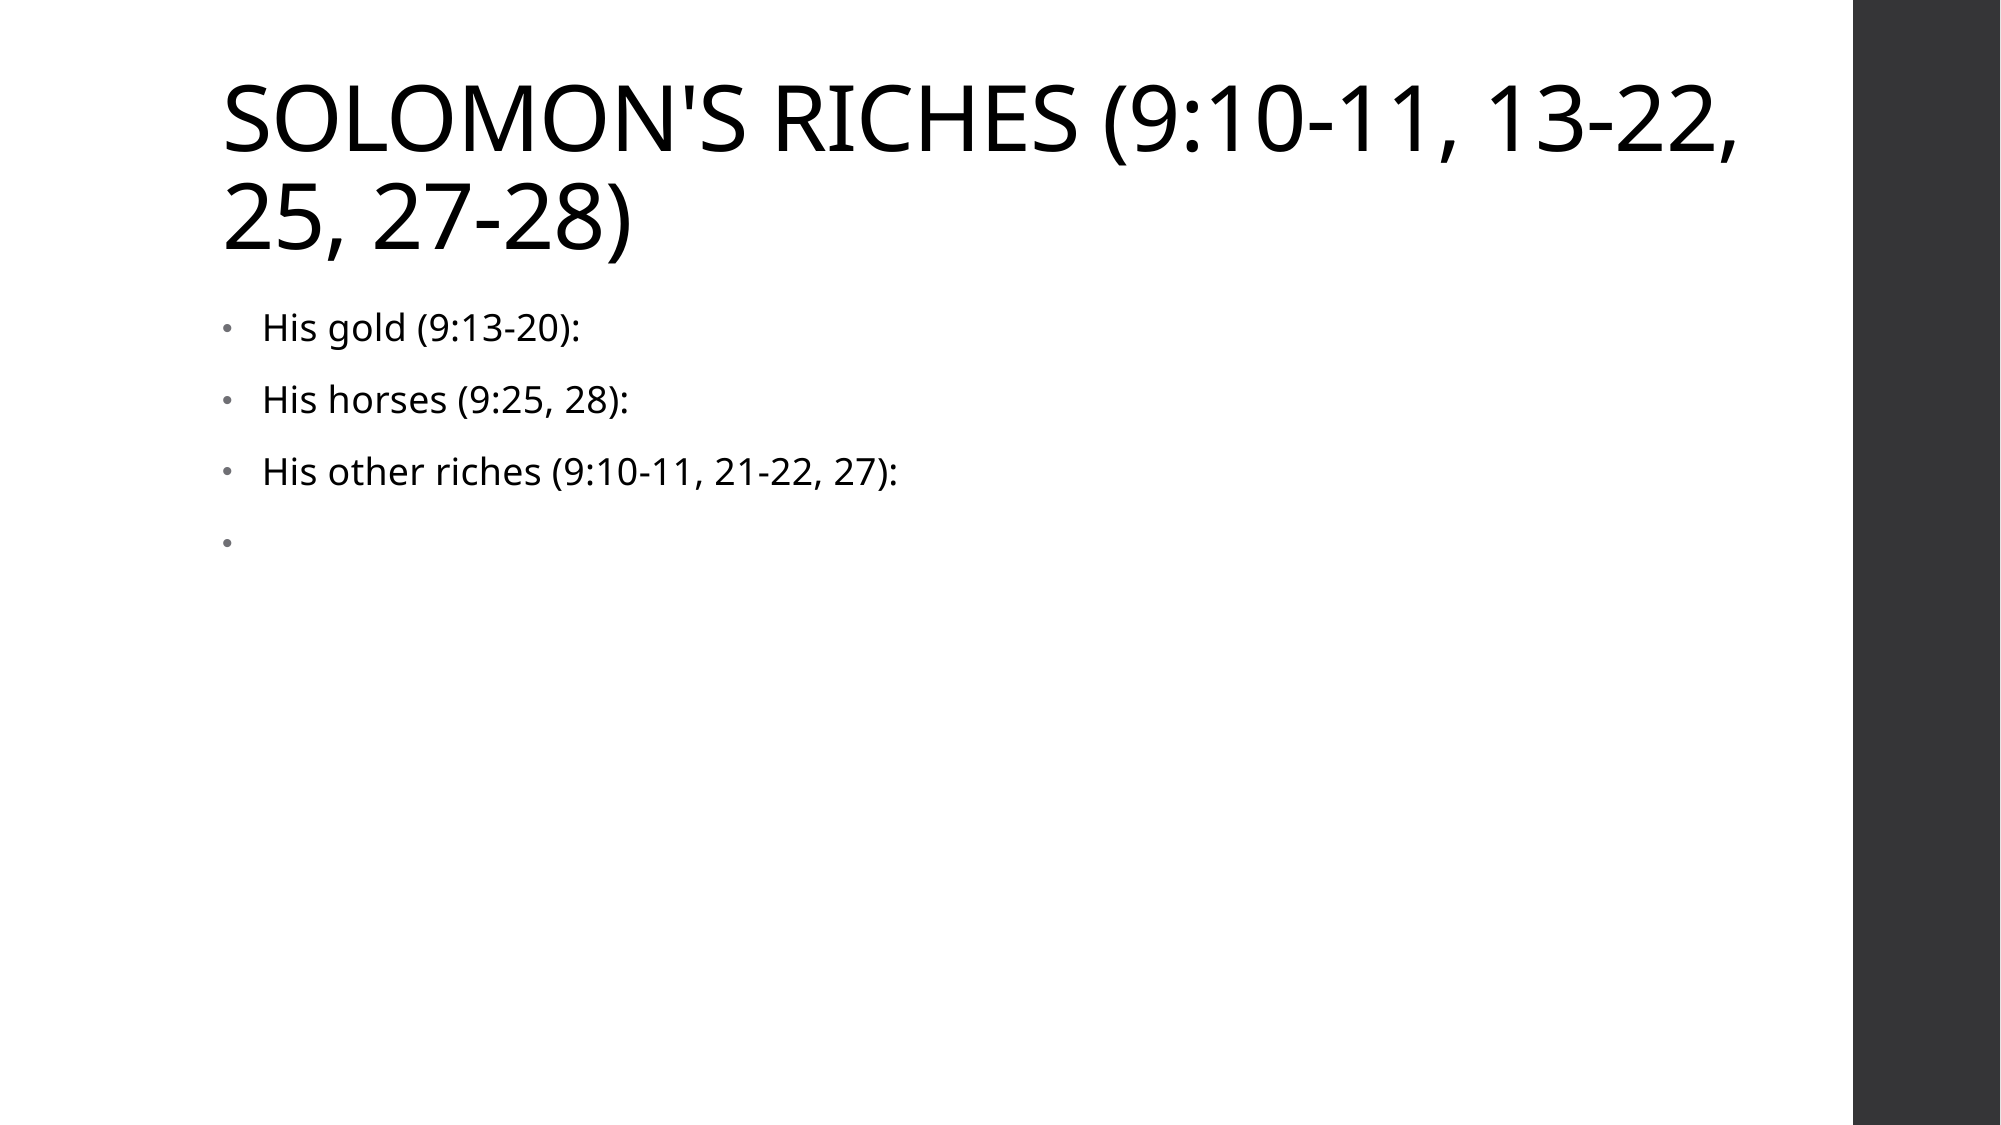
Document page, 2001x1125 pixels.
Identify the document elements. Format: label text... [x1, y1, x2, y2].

title SOLOMON'S RICHES (9:10-11, 13-22, 25, 27-28) [206, 60, 1797, 278]
list His gold (9:13-20): His horses (9:25, 28): His other riches (9:10-11, 21-22, 27): [206, 299, 1617, 1014]
